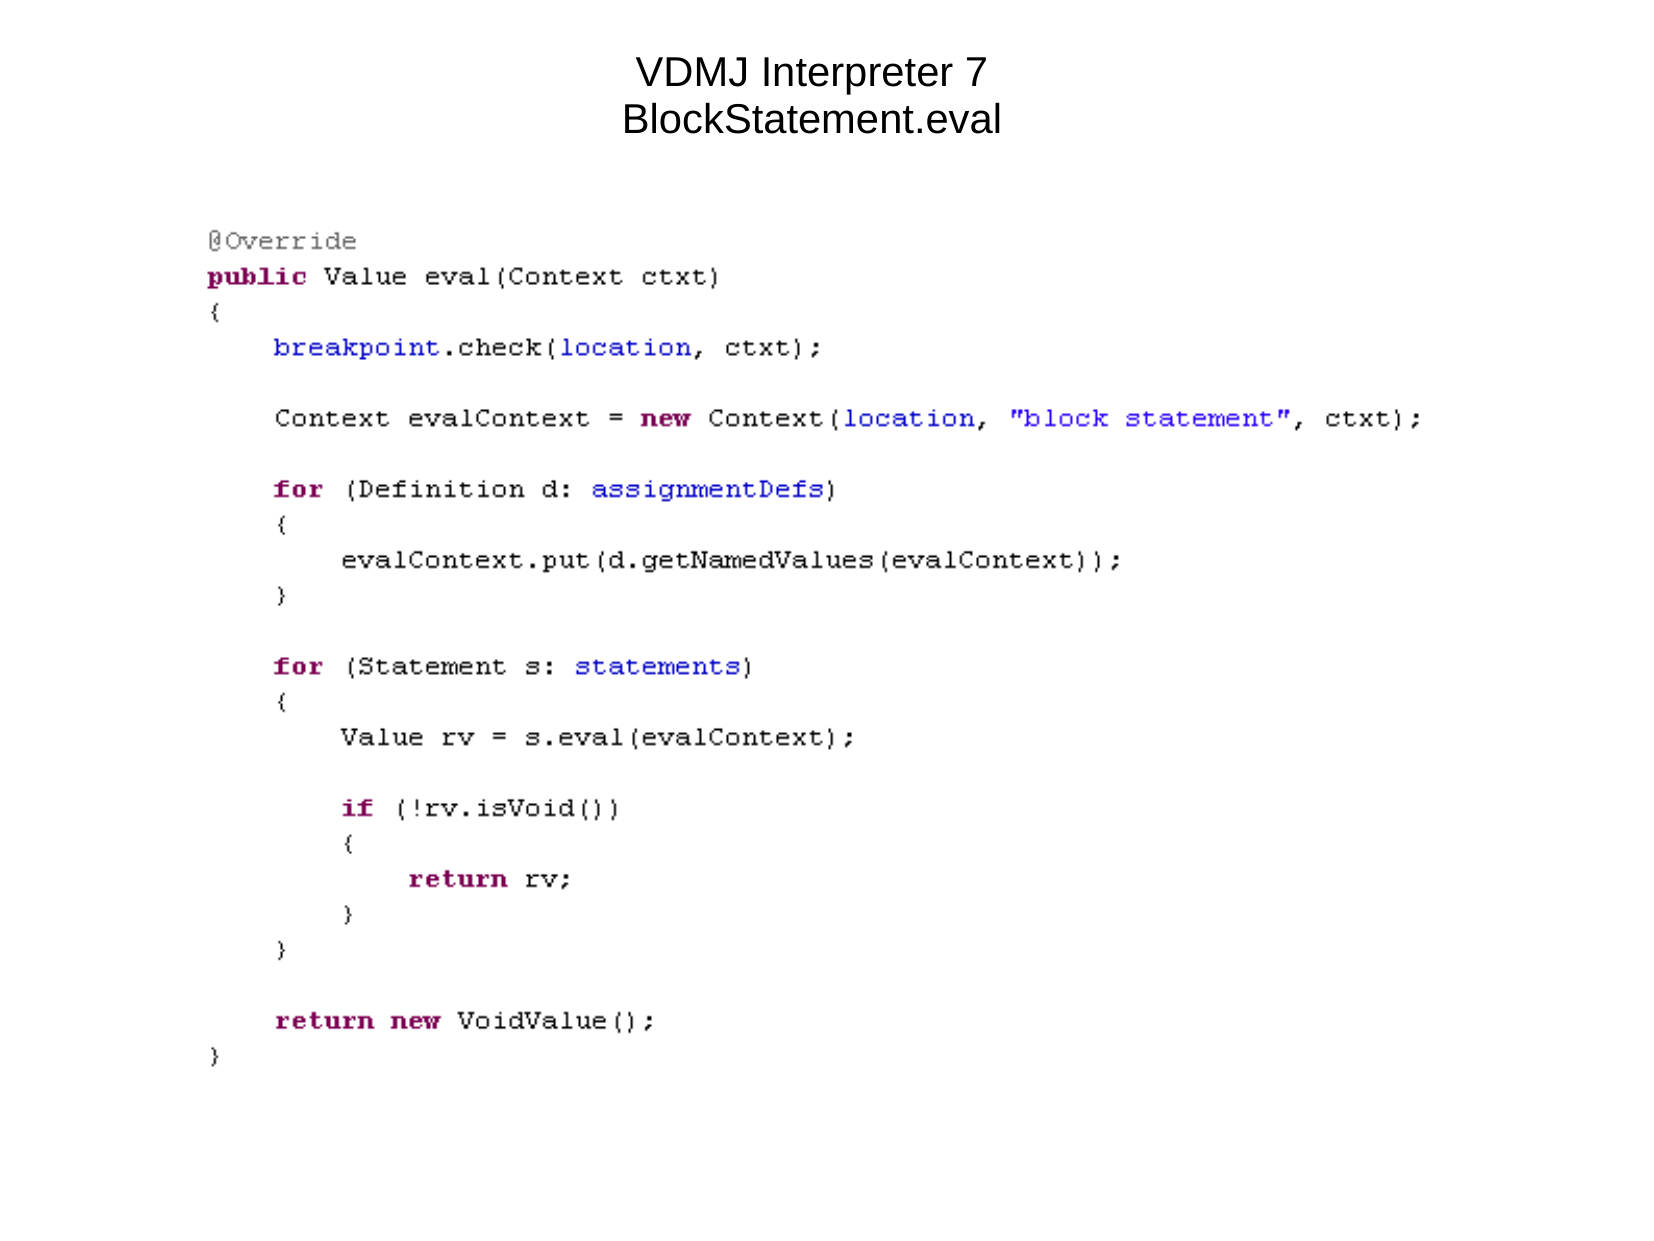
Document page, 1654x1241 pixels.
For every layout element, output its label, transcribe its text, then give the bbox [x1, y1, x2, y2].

picture [181, 212, 1496, 1098]
text_box VDMJ Interpreter 7 BlockStatement.eval [531, 41, 1093, 150]
